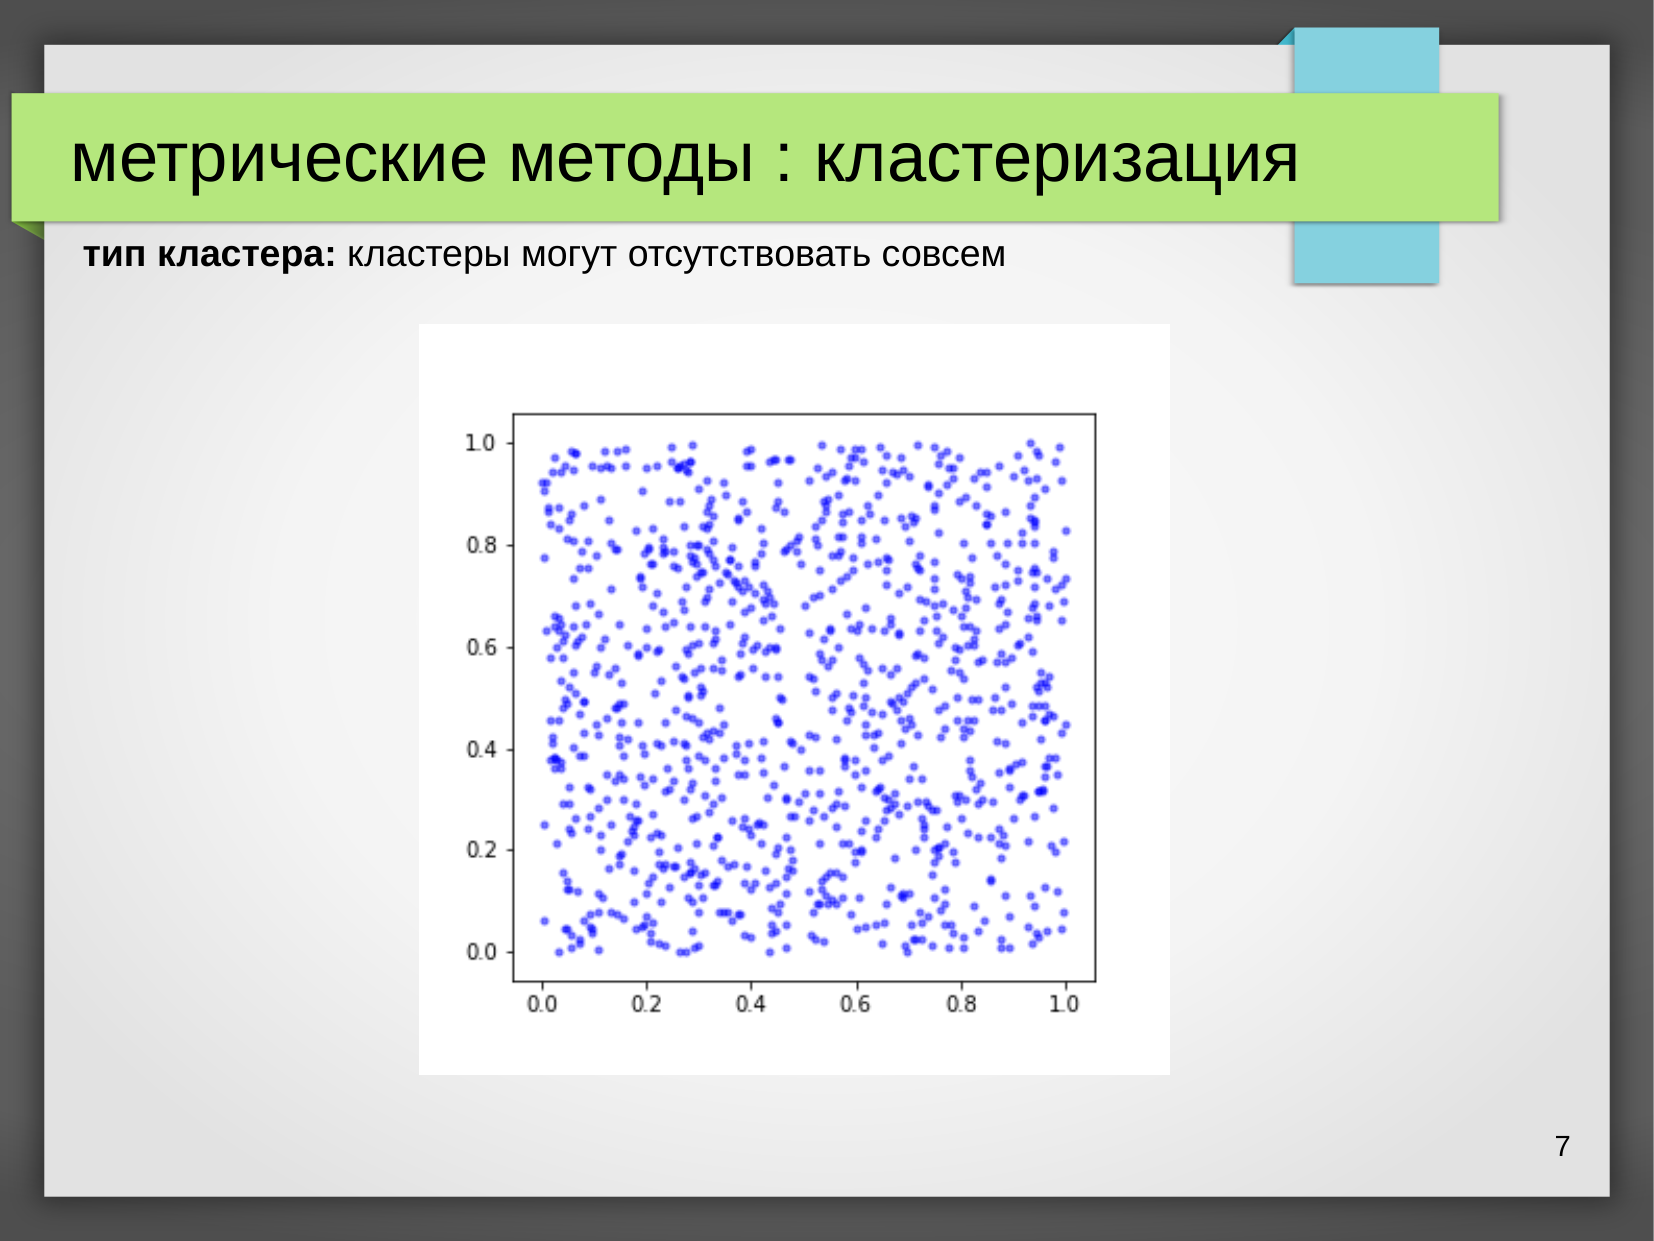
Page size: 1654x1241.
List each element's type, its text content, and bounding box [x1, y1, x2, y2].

title метрические методы : кластеризация [70, 117, 1382, 197]
subtitle тип кластера: кластеры могут отсутствовать совсем [82, 218, 1028, 331]
picture [0, 0, 1654, 1241]
